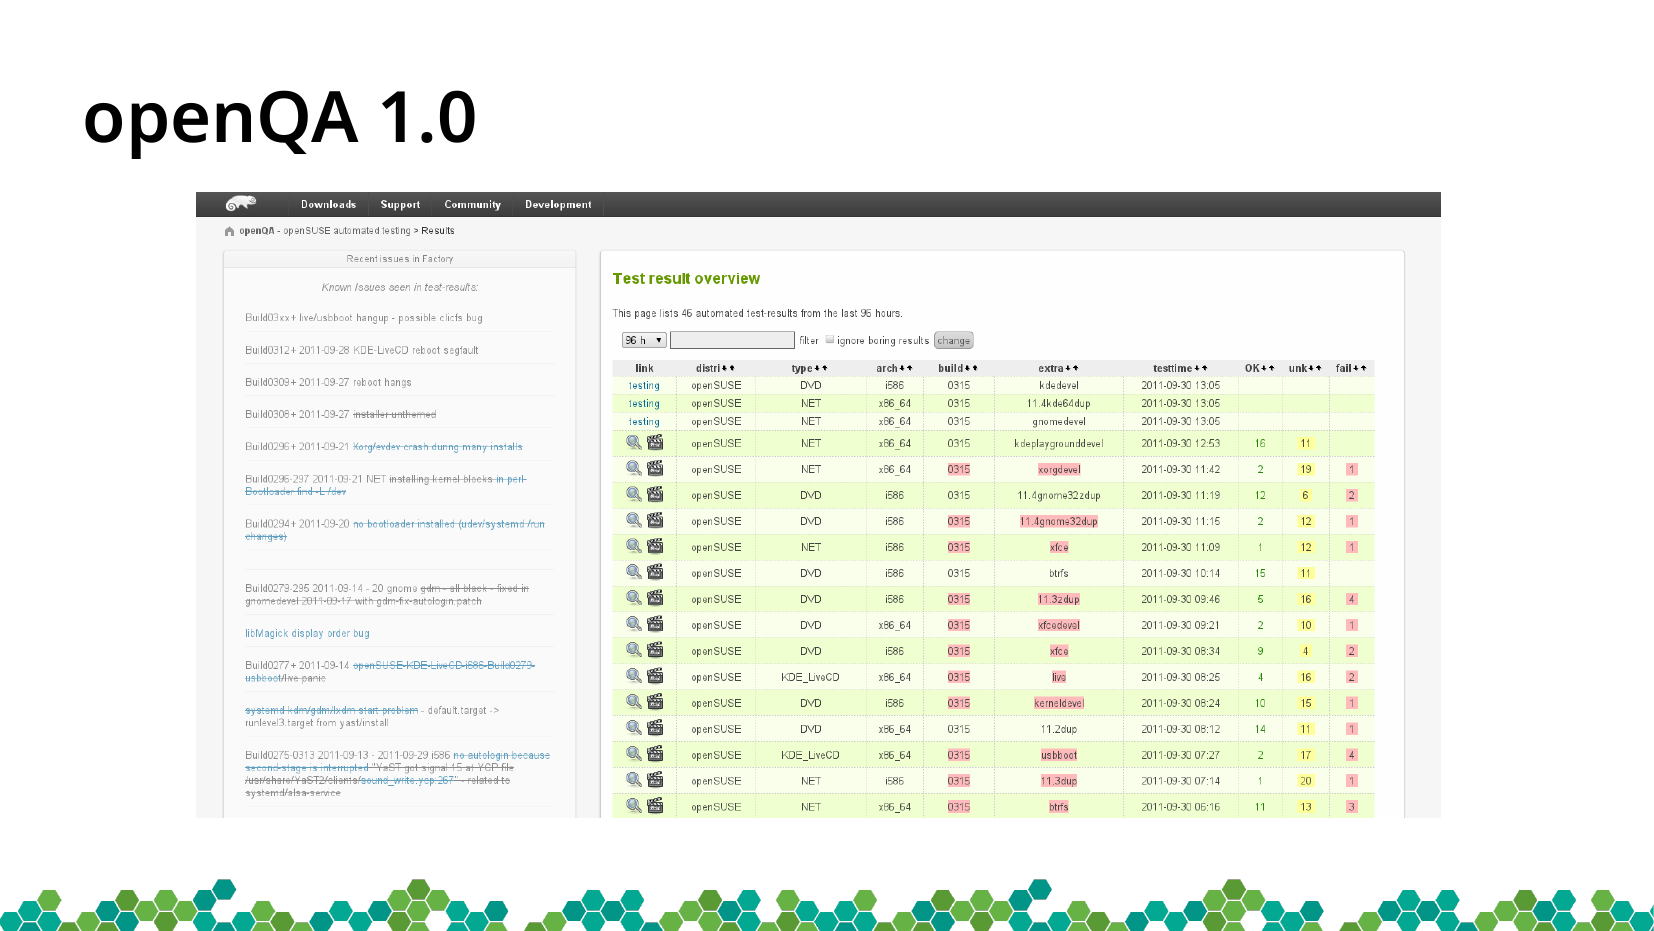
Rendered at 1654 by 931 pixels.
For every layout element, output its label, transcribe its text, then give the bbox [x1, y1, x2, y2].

title openQA 1.0 [82, 37, 1571, 193]
picture [196, 192, 1441, 818]
picture [0, 871, 1654, 931]
